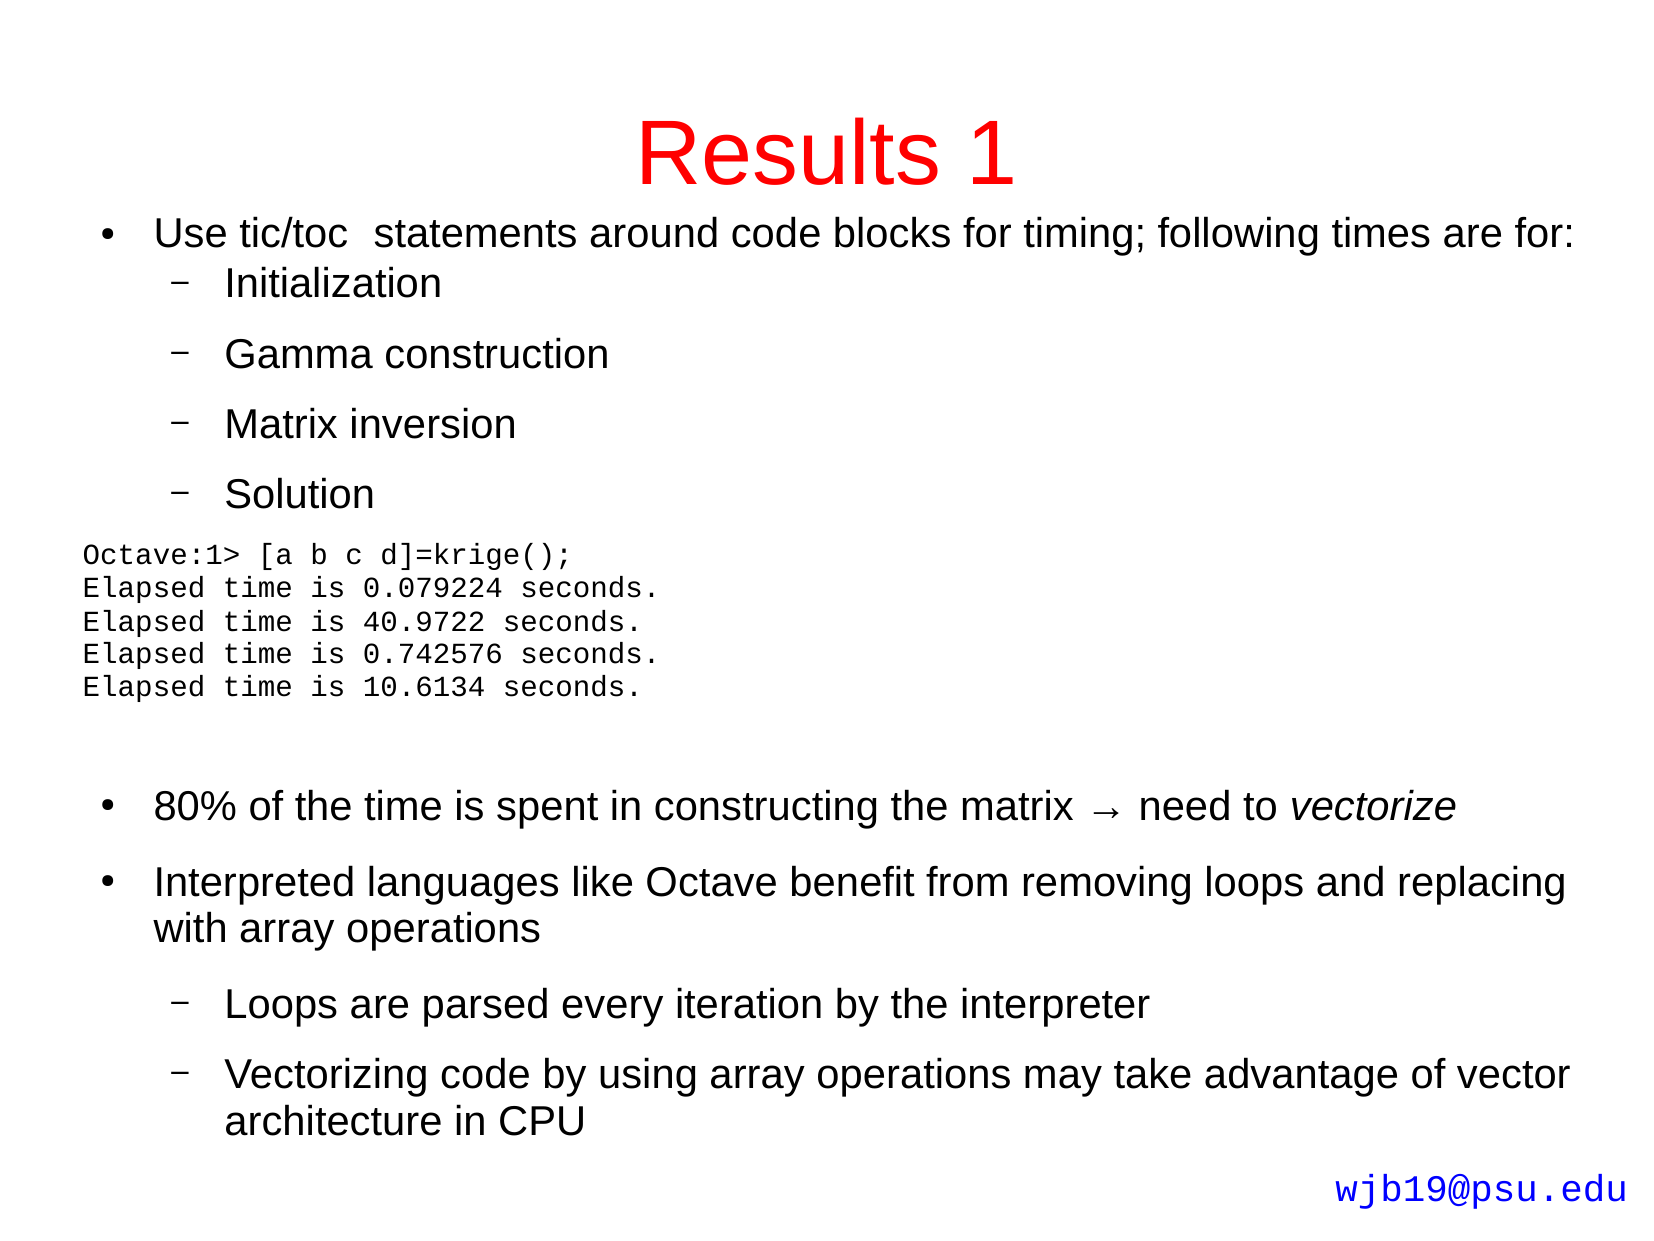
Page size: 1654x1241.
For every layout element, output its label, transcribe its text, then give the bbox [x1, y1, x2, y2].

list Use tic/toc statements around code blocks for timing; following times are for: Initialization Gamma construction Matrix inversion Solution Octave:1> [a b c d]=krige(); Elapsed time is 0.079224 seconds. Elapsed time is 40.9722 seconds. Elapsed time is 0.742576 seconds. Elapsed time is 10.6134 seconds. 80% of the time is spent in constructing the matrix → need to vectorize Interpreted languages like Octave benefit from removing loops and replacing with array operations Loops are parsed every iteration by the interpreter Vectorizing code by using array operations may take advantage of vector architecture in CPU [82, 210, 1621, 1216]
text_box wjb19@psu.edu [1320, 1162, 1643, 1220]
title Results 1 [82, 49, 1571, 210]
